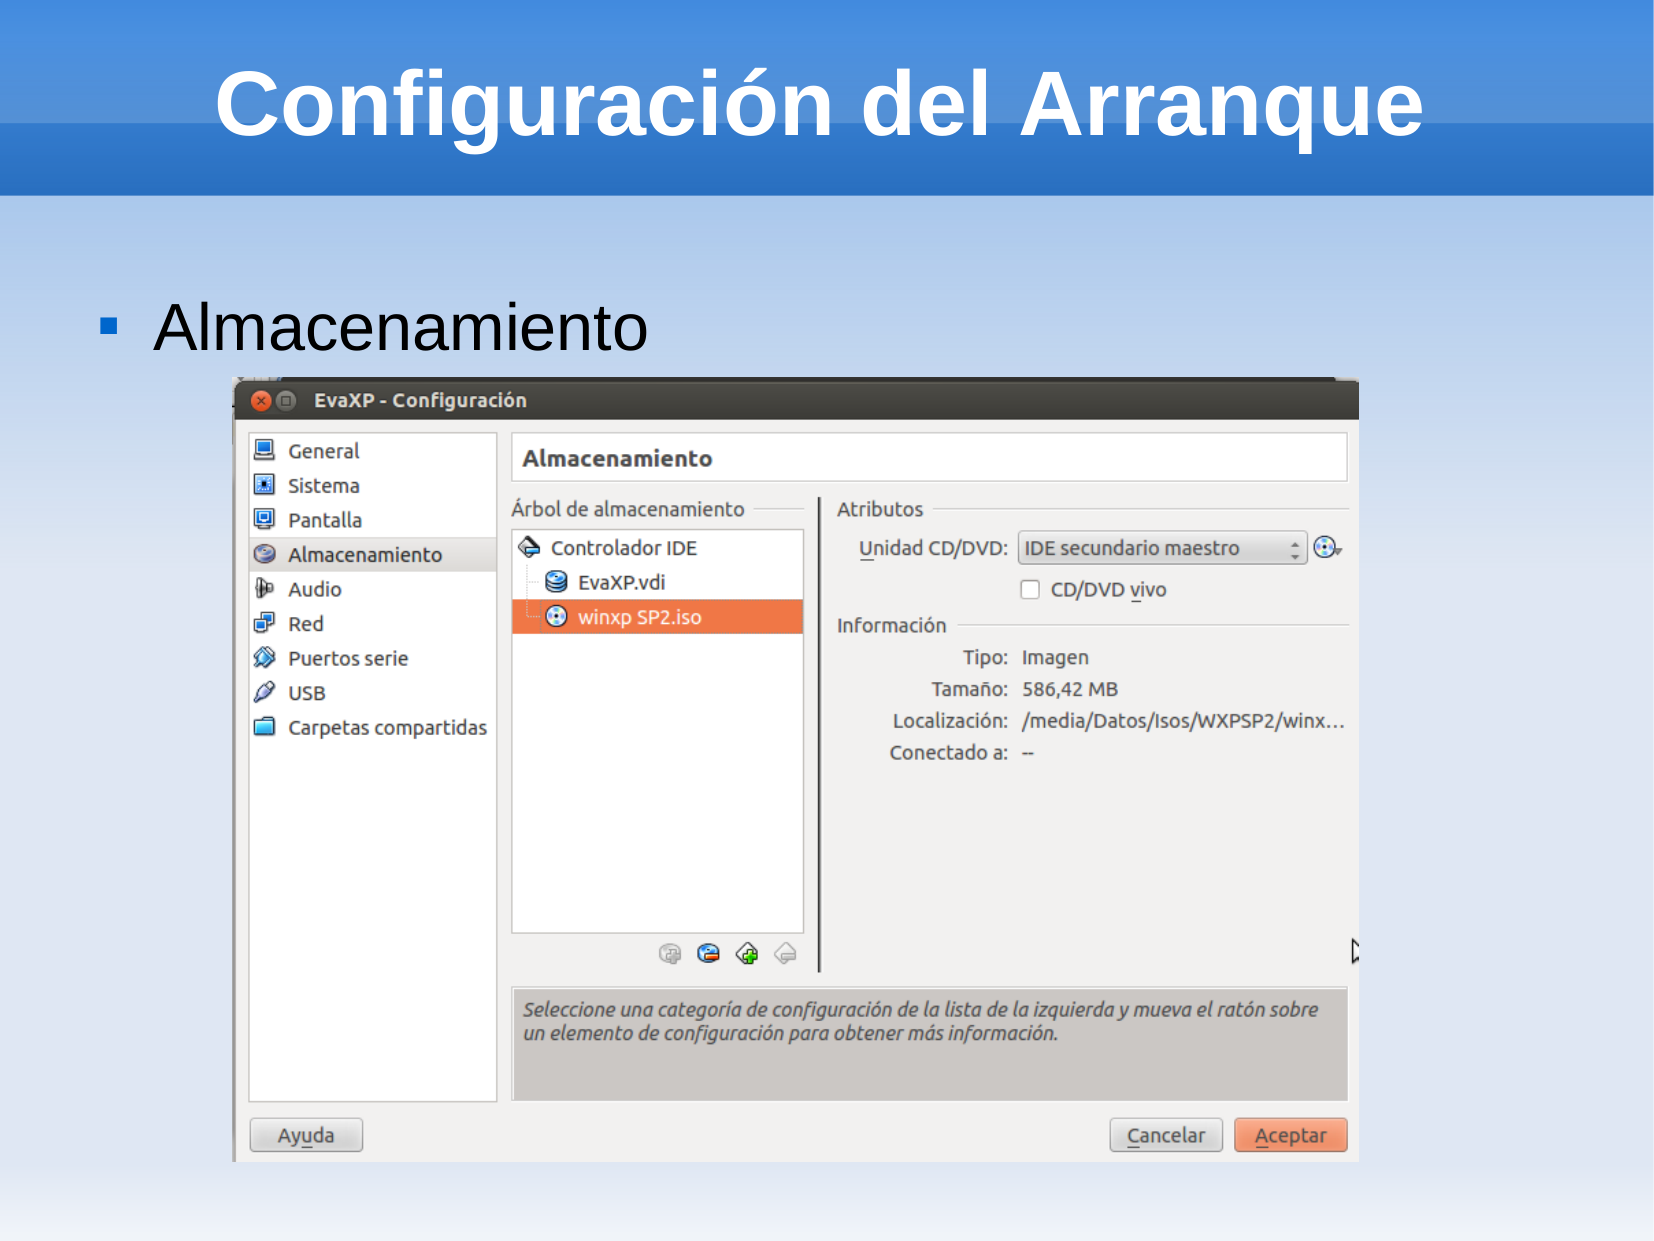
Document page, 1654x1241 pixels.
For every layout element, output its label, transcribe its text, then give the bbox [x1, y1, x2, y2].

title Configuración del Arranque [76, 0, 1565, 208]
picture [0, 0, 1654, 1241]
list Almacenamiento [82, 290, 1571, 1109]
